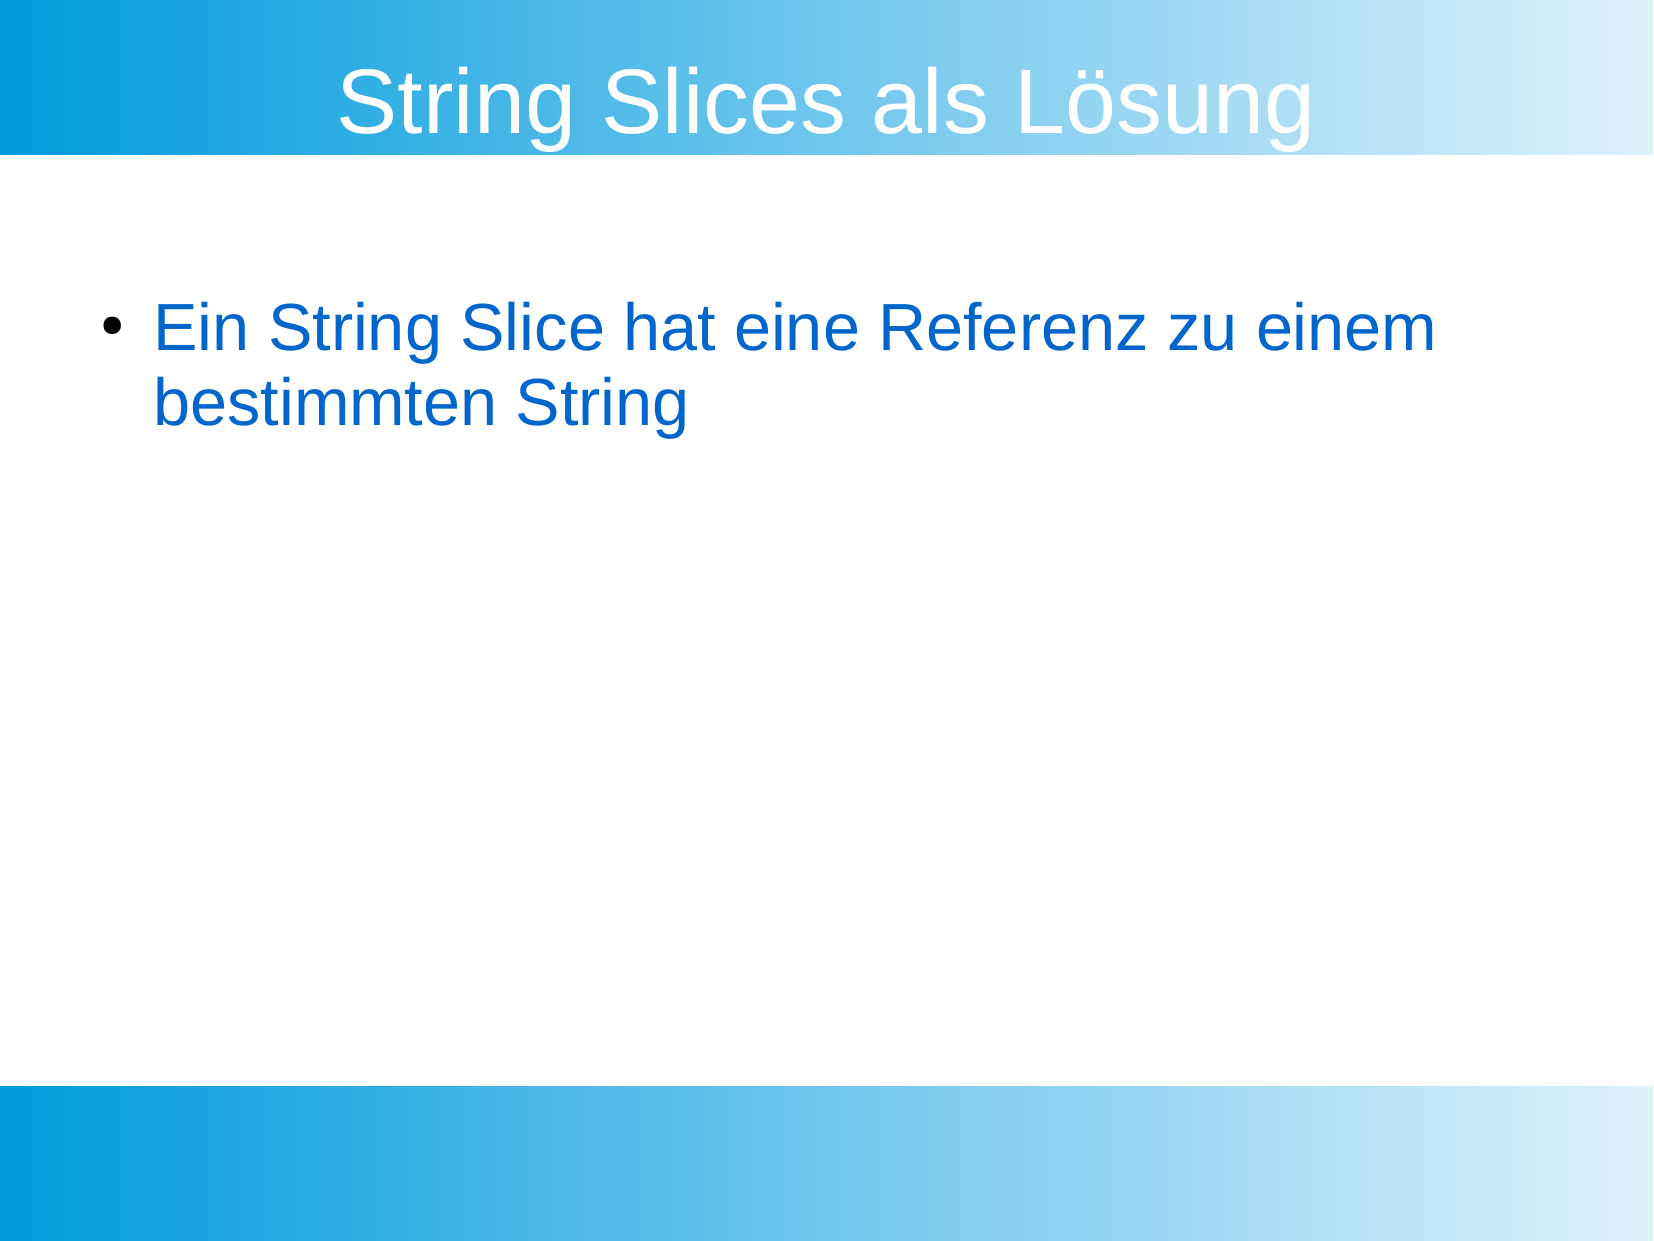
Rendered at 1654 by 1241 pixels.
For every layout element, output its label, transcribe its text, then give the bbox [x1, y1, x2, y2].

list Ein String Slice hat eine Referenz zu einem bestimmten String [82, 290, 1571, 1010]
title String Slices als Lösung [82, 49, 1571, 155]
